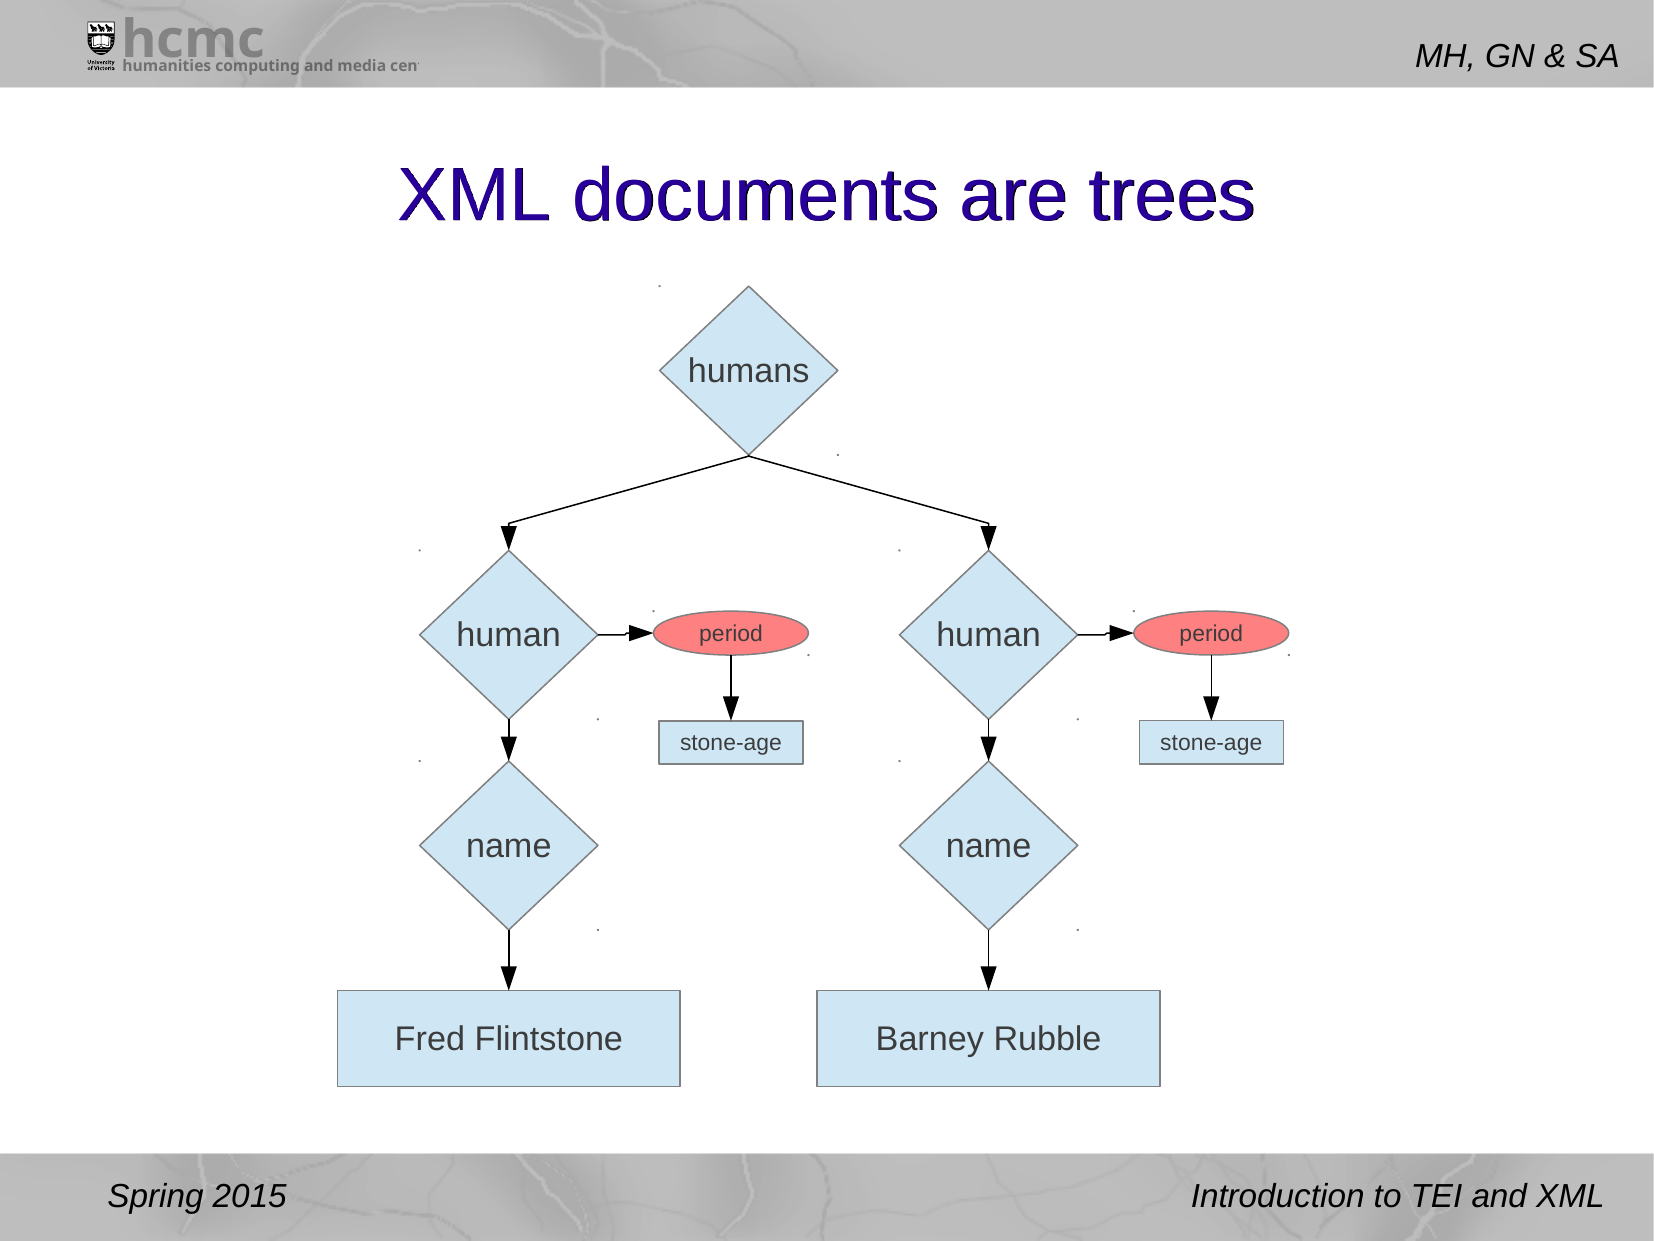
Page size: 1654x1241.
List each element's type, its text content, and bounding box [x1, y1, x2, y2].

picture [0, 0, 1654, 1241]
title XML documents are trees [118, 90, 1536, 298]
